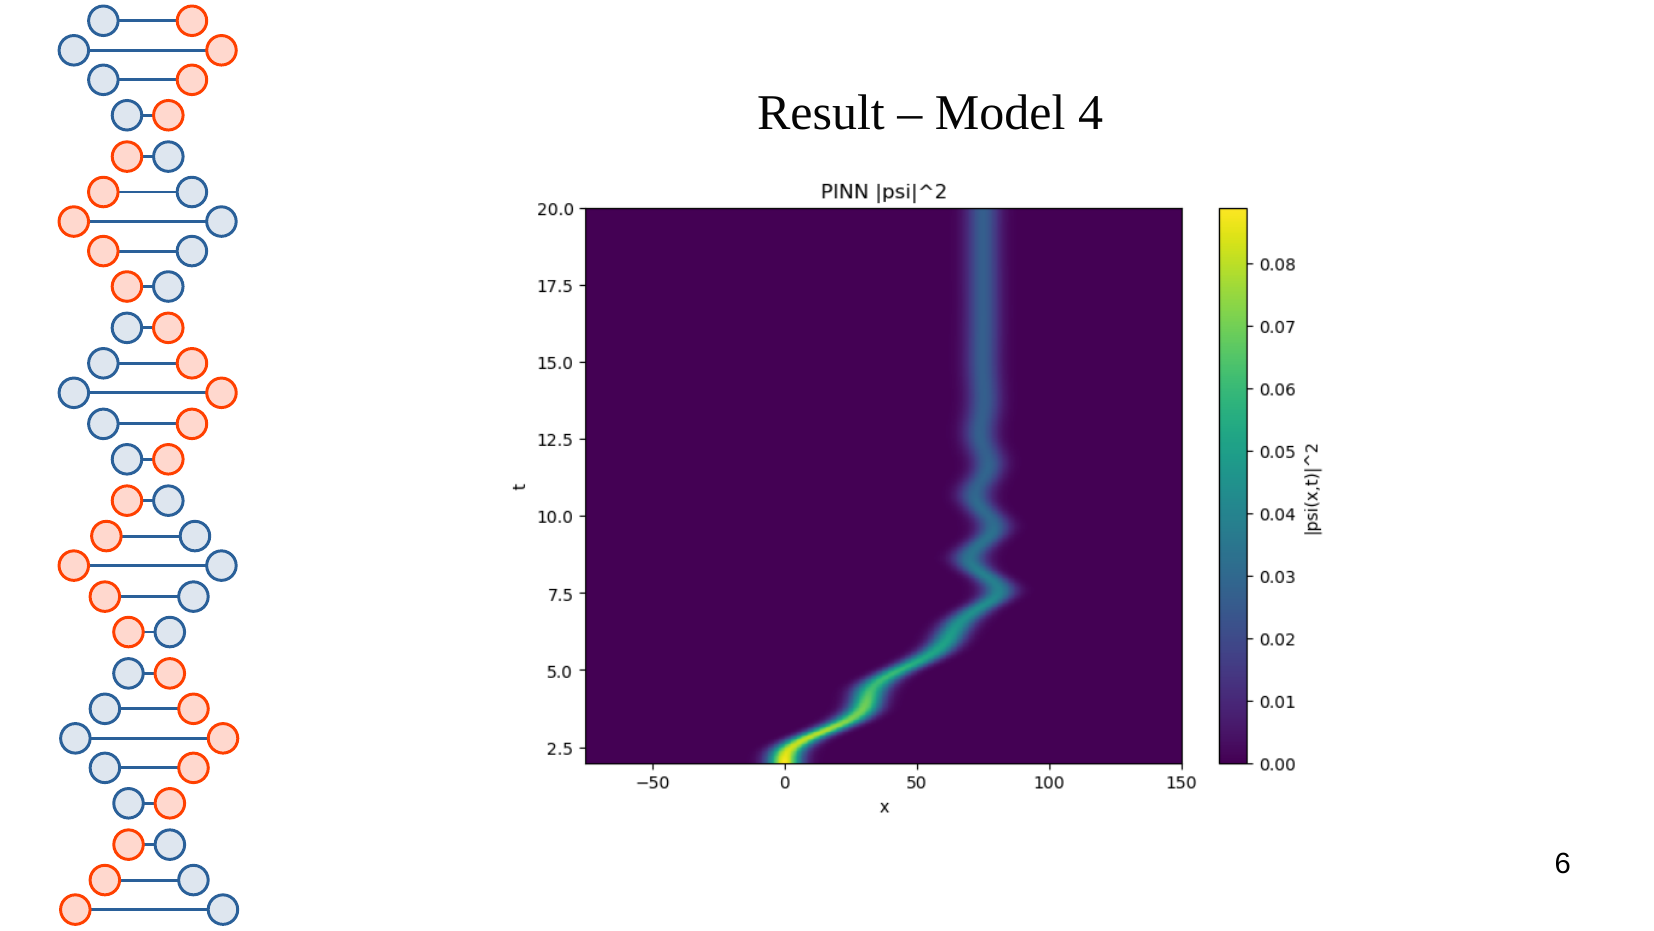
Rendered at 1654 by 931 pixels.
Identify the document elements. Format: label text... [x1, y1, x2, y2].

title Result – Model 4 [265, 35, 1595, 189]
picture [501, 172, 1332, 827]
